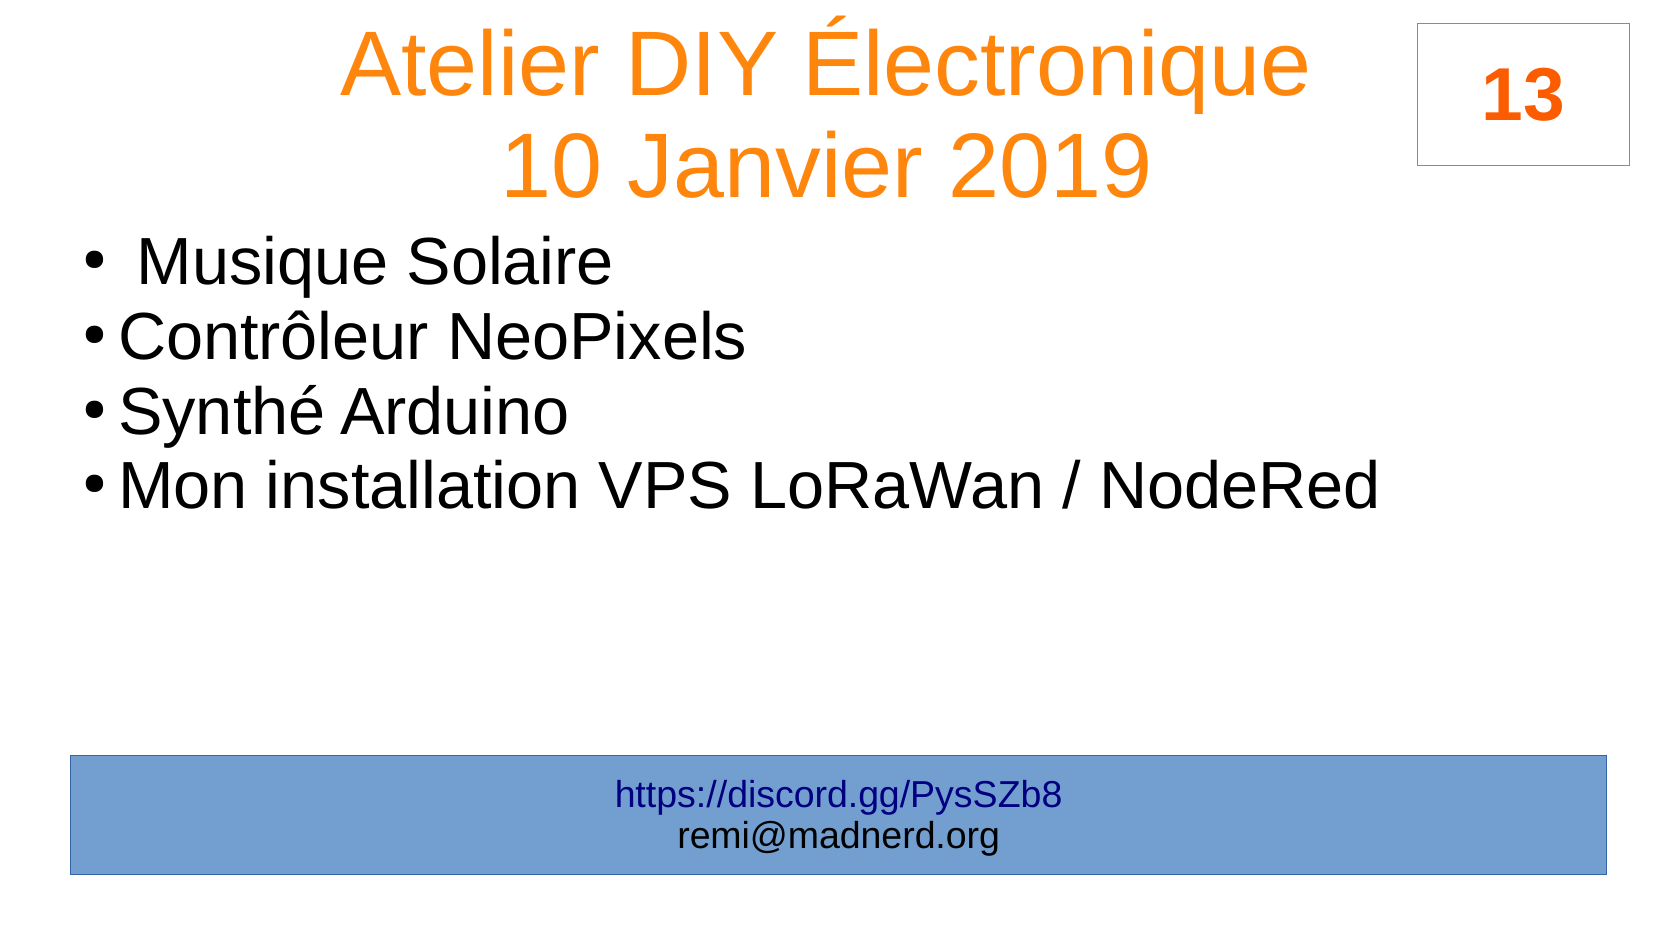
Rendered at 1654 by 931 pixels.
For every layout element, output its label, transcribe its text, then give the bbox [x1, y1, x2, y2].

text_box 13 [1417, 23, 1630, 166]
subtitle Musique Solaire Contrôleur NeoPixels Synthé Arduino Mon installation VPS LoRaWan / NodeRed [82, 224, 1571, 755]
title Atelier DIY Électronique 10 Janvier 2019 [82, 12, 1571, 218]
text_box https://discord.gg/PysSZb8 remi@madnerd.org [70, 755, 1607, 875]
